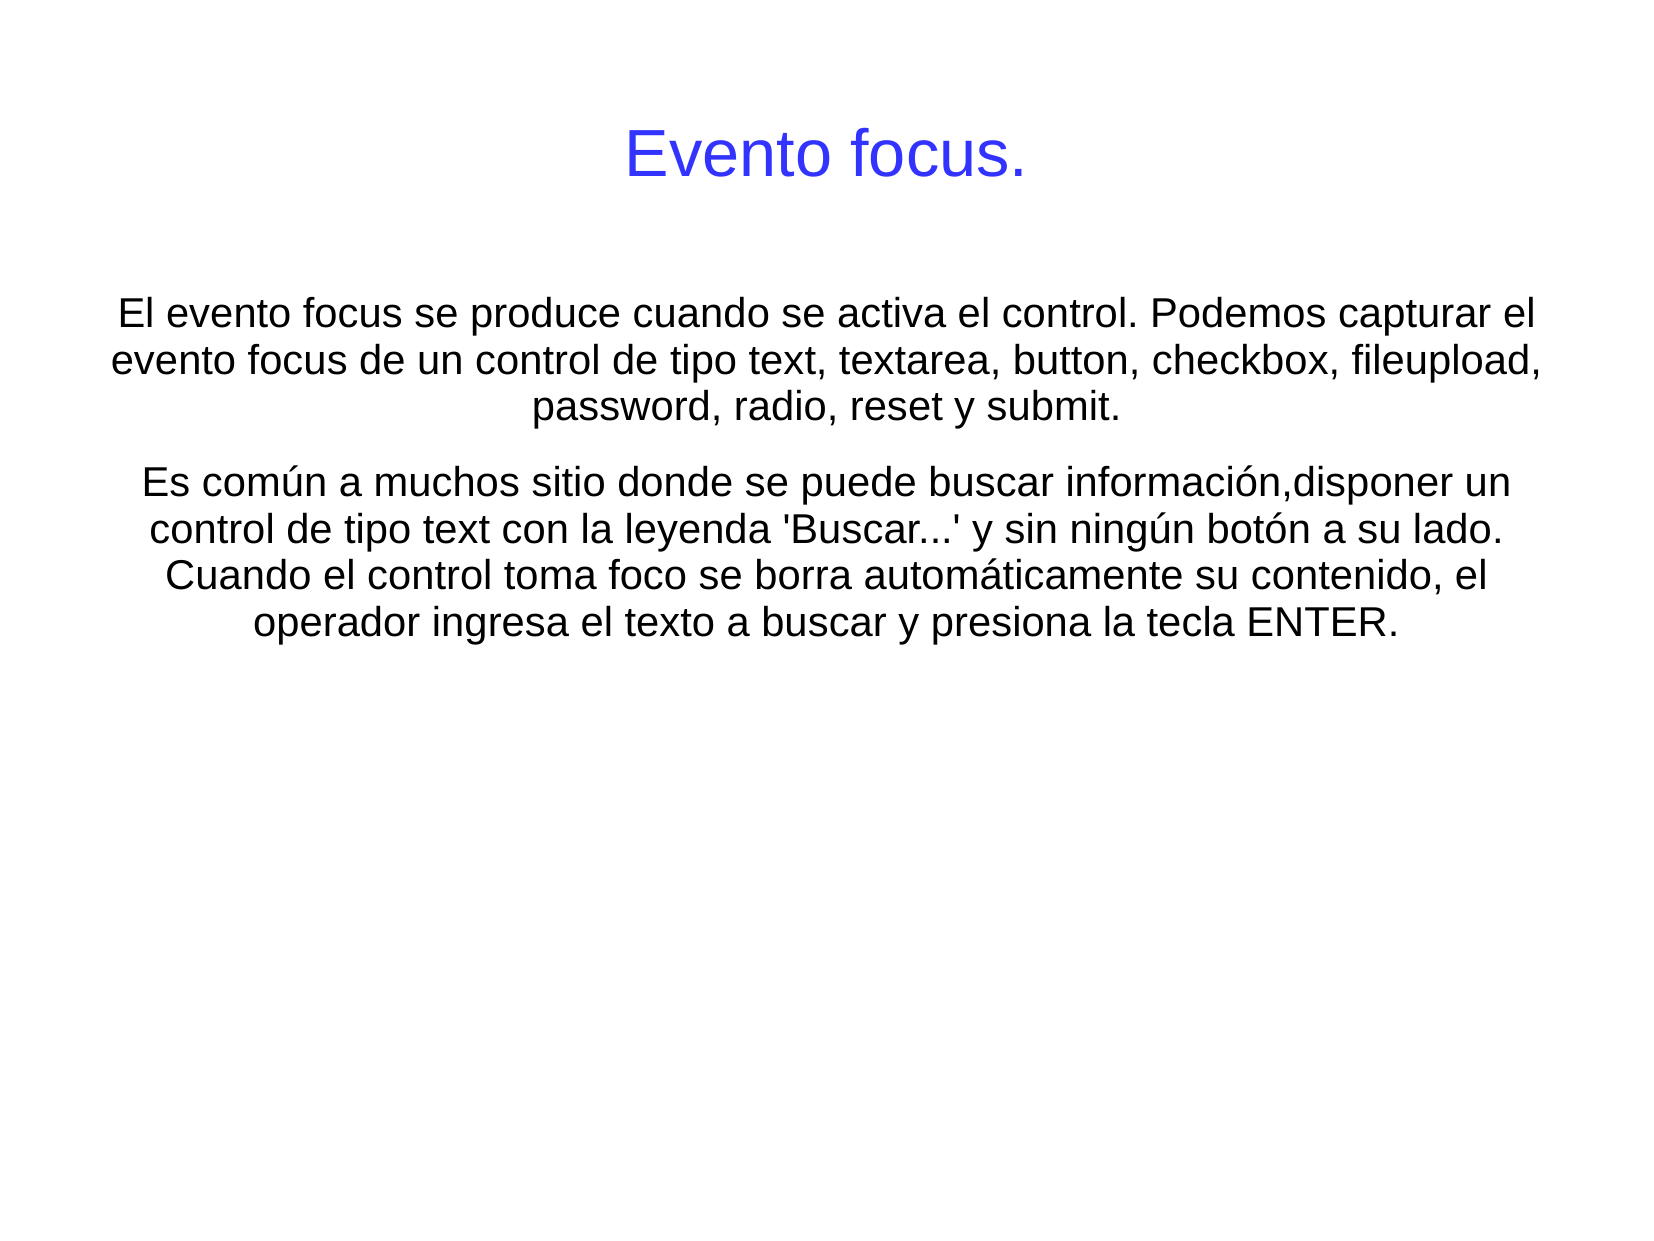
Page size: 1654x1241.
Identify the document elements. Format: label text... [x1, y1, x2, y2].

list El evento focus se produce cuando se activa el control. Podemos capturar el evento focus de un control de tipo text, textarea, button, checkbox, fileupload, password, radio, reset y submit. Es común a muchos sitio donde se puede buscar información,disponer un control de tipo text con la leyenda 'Buscar...' y sin ningún botón a su lado. Cuando el control toma foco se borra automáticamente su contenido, el operador ingresa el texto a buscar y presiona la tecla ENTER. [82, 290, 1571, 1010]
title Evento focus. [82, 49, 1571, 257]
